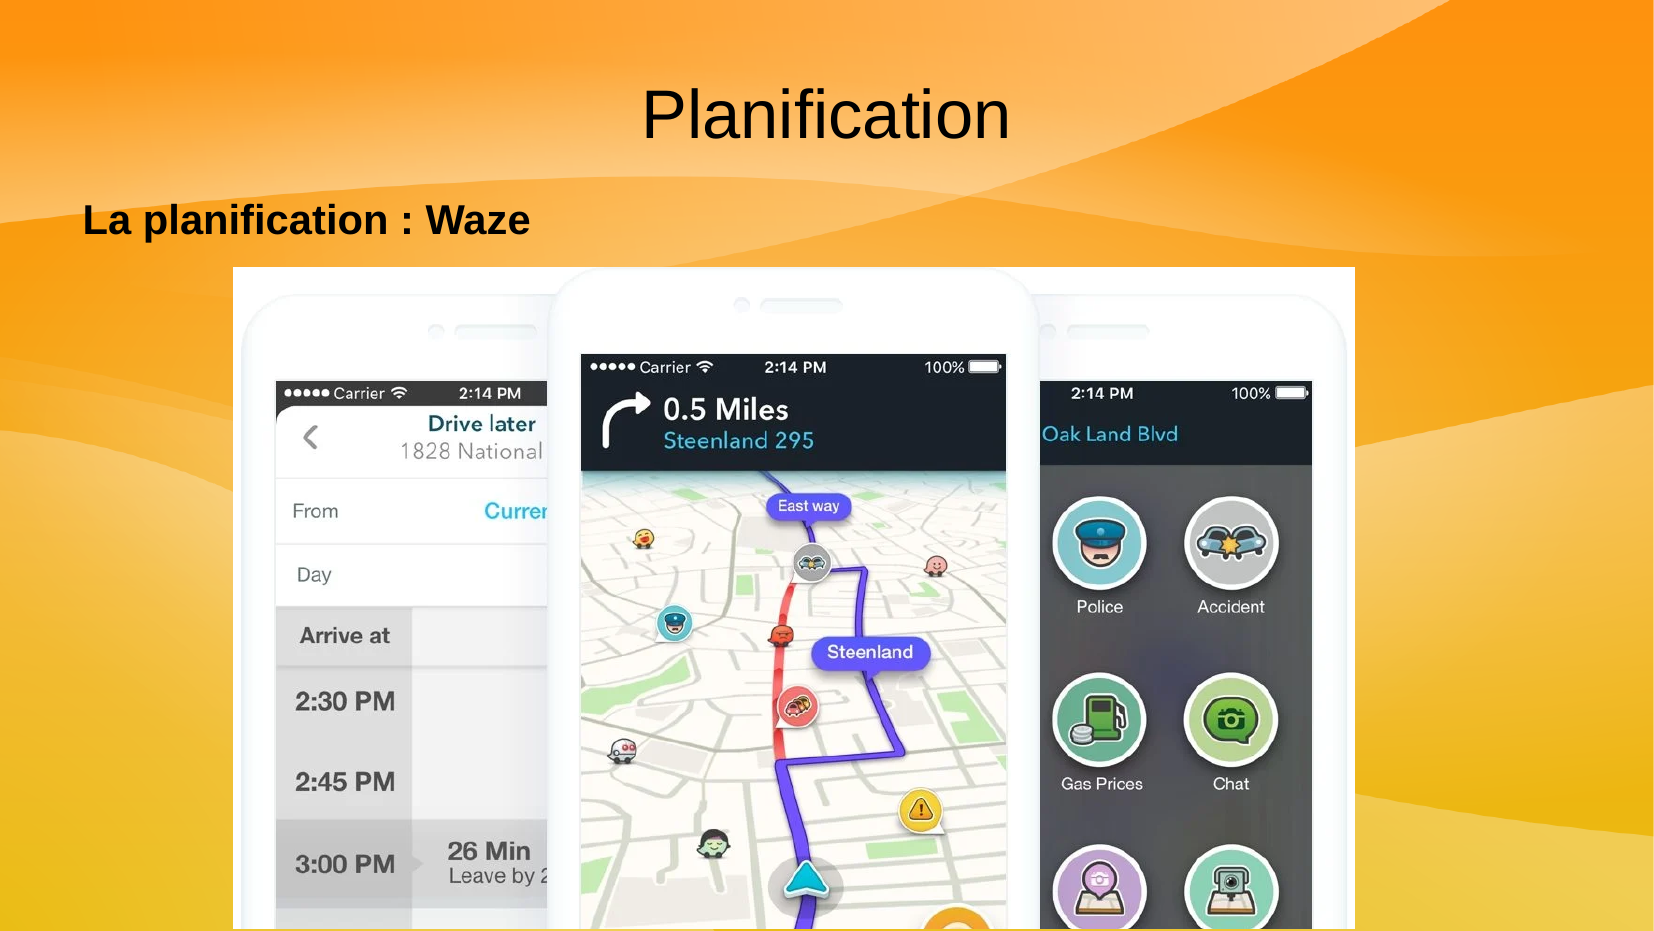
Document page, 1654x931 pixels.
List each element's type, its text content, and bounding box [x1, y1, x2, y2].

list La planification : Waze [82, 196, 1571, 929]
picture [0, 0, 1654, 931]
title Planification [82, 37, 1571, 193]
